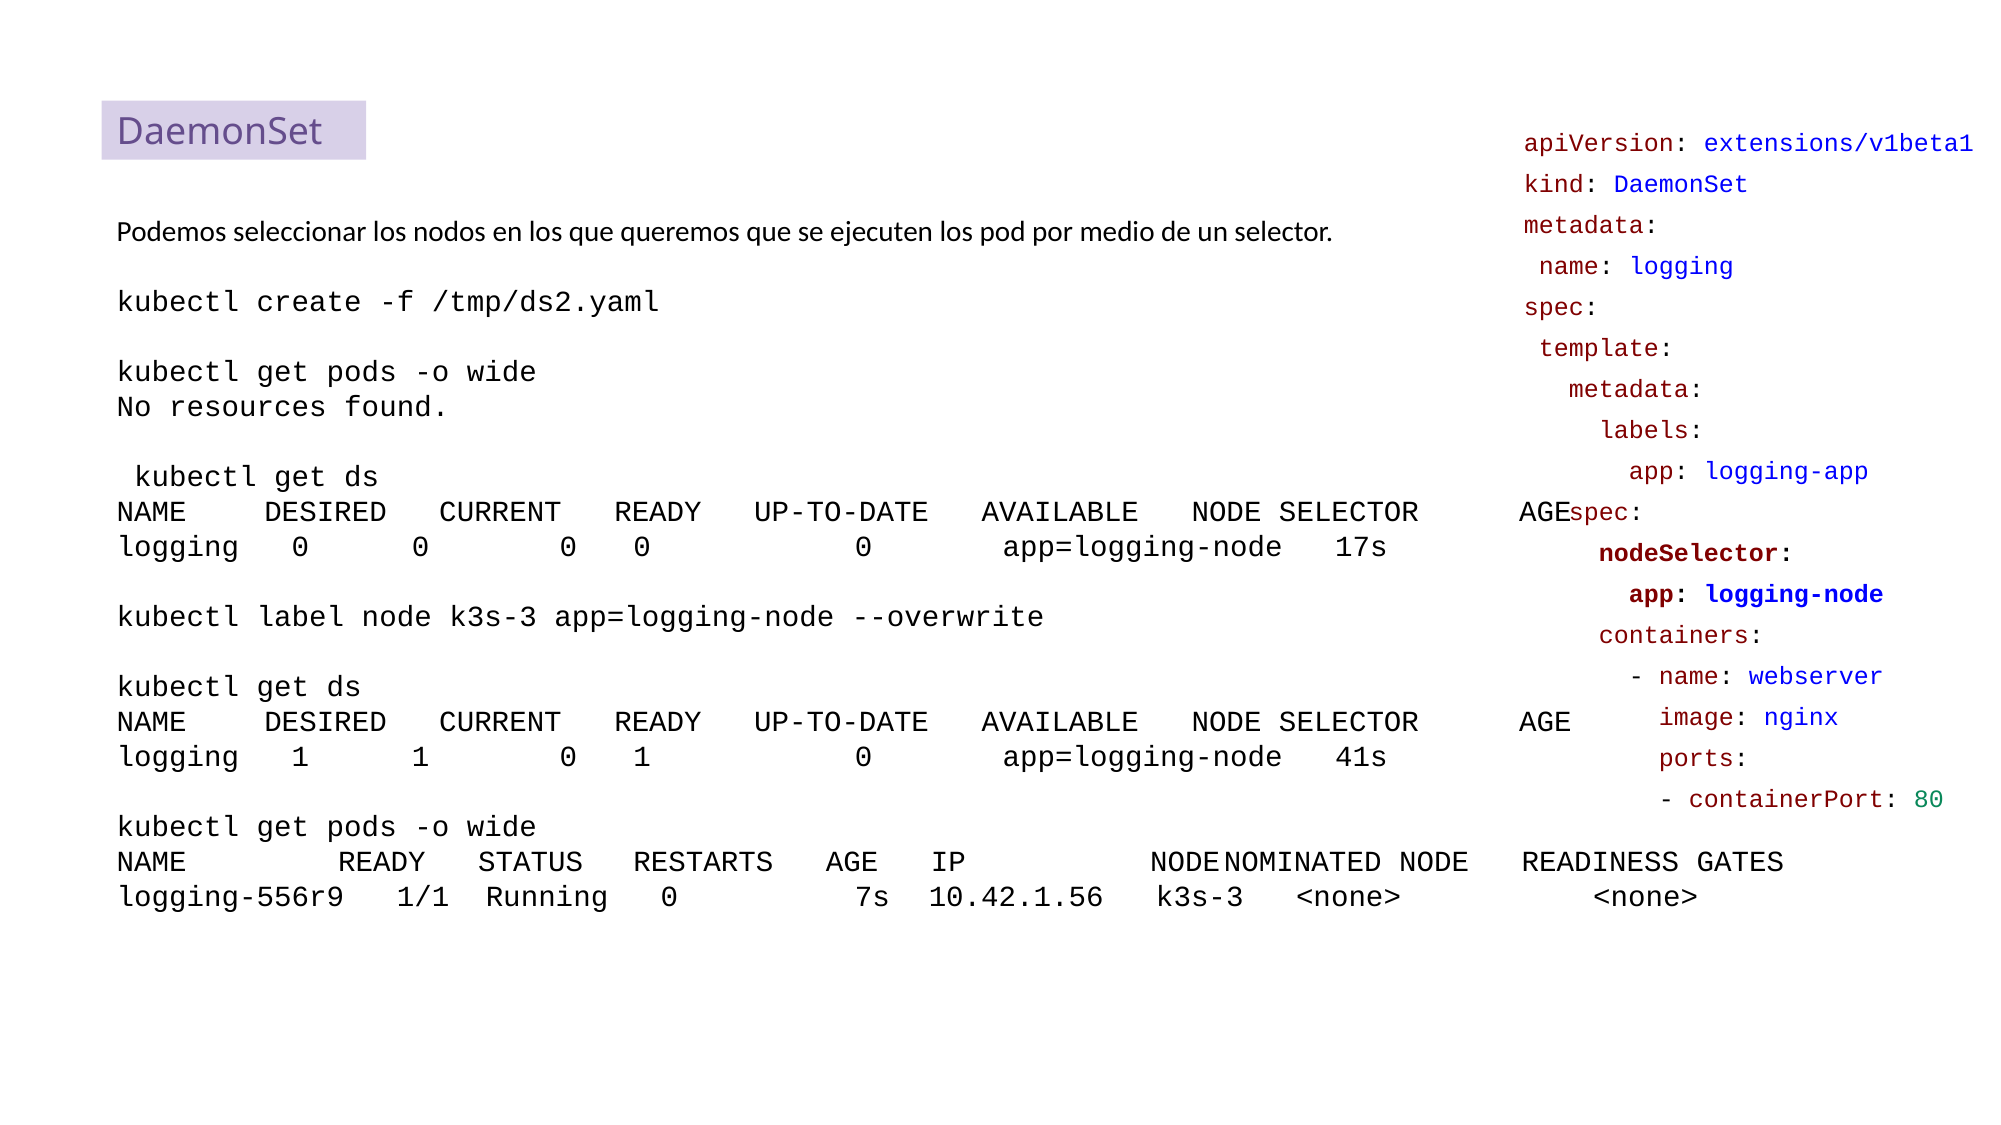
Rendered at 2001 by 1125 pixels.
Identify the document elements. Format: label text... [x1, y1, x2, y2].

text_box apiVersion: extensions/v1beta1 kind: DaemonSet metadata: name: logging spec: template: metadata: labels: app: logging-app spec: nodeSelector: app: logging-node containers: - name: webserver image: nginx ports: - containerPort: 80 [1508, 100, 2000, 776]
text_box Podemos seleccionar los nodos en los que queremos que se ejecuten los pod por medio de un selector. kubectl create -f /tmp/ds2.yaml kubectl get pods -o wide No resources found. kubectl get ds NAME DESIRED CURRENT READY UP-TO-DATE AVAILABLE NODE SELECTOR AGE logging 0 0 0 0 0 app=logging-node 17s kubectl label node k3s-3 app=logging-node --overwrite kubectl get ds NAME DESIRED CURRENT READY UP-TO-DATE AVAILABLE NODE SELECTOR AGE logging 1 1 0 1 0 app=logging-node 41s kubectl get pods -o wide NAME READY STATUS RESTARTS AGE IP NODE NOMINATED NODE READINESS GATES logging-556r9 1/1 Running 0 7s 10.42.1.56 k3s-3 <none> <none> [101, 205, 1508, 418]
text_box DaemonSet [101, 100, 367, 160]
